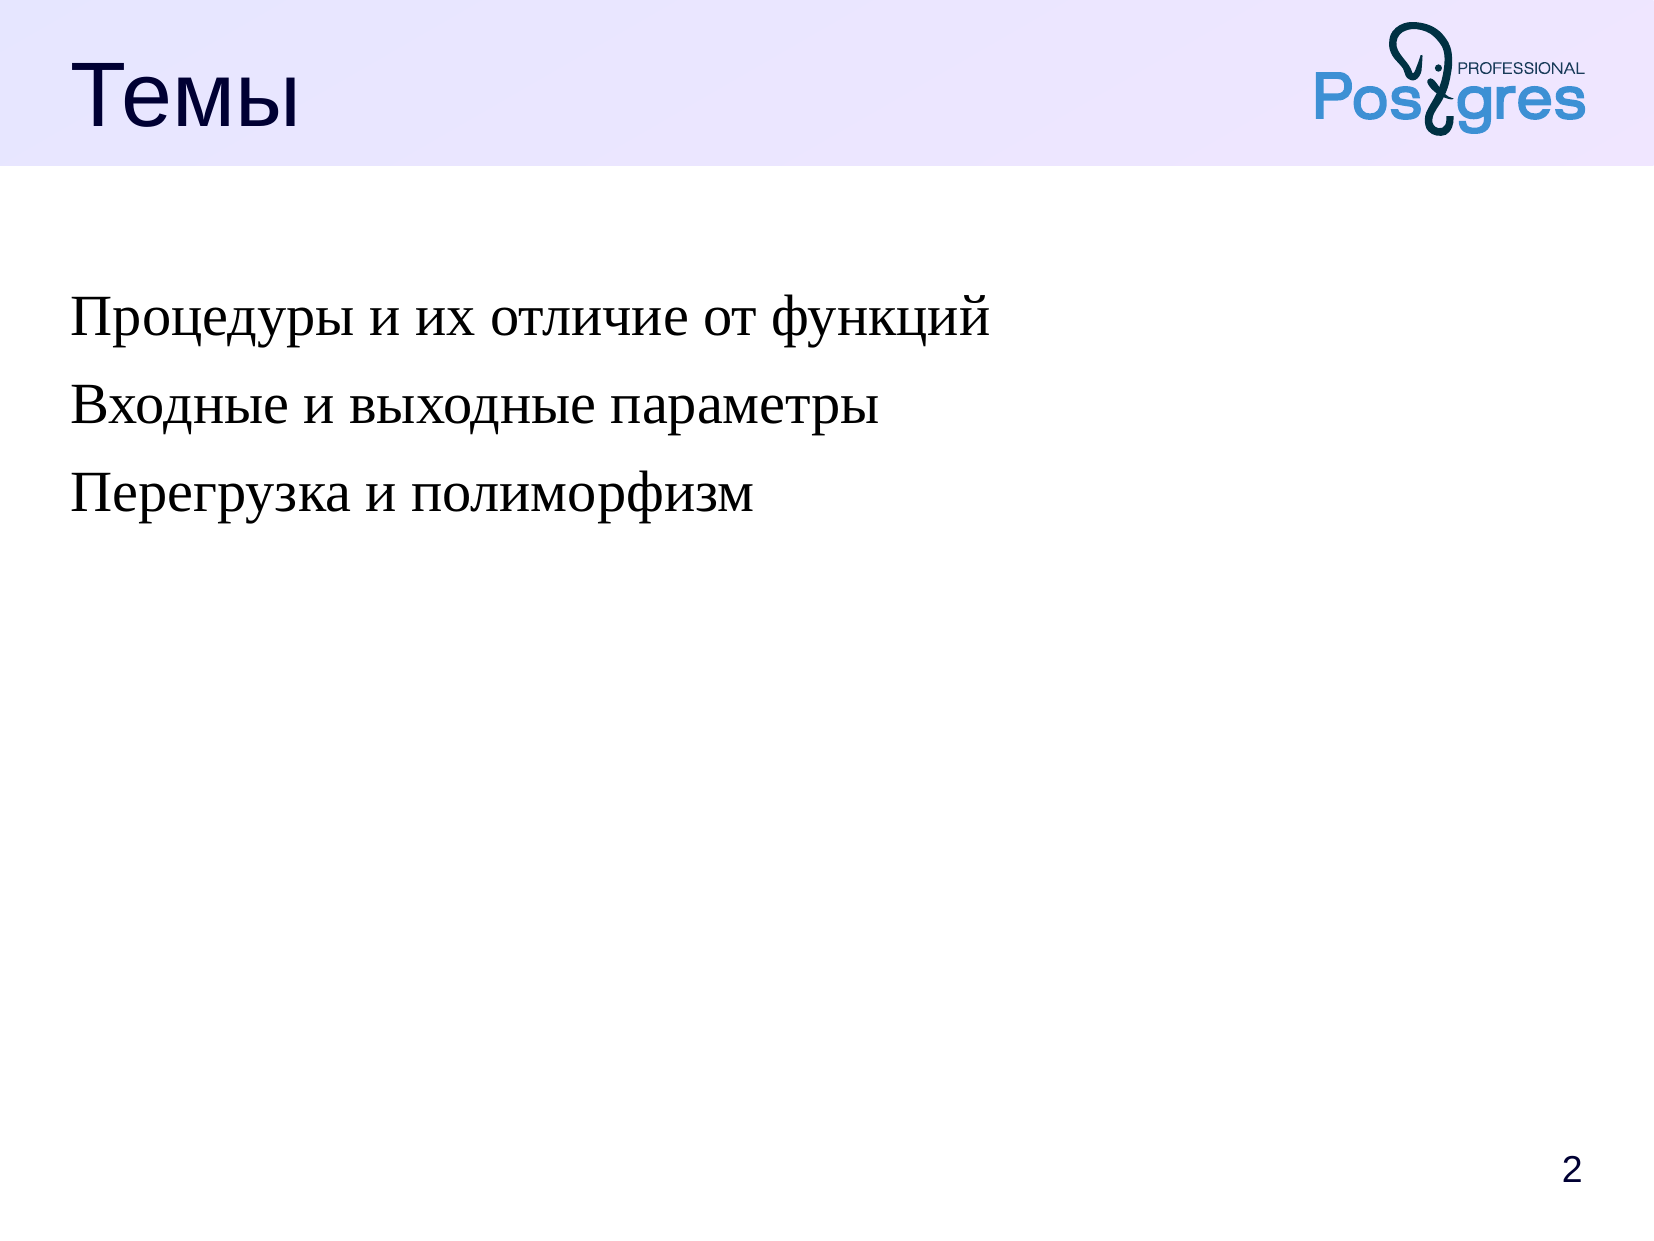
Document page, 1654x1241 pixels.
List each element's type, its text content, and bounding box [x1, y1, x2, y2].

list Процедуры и их отличие от функций Входные и выходные параметры Перегрузка и полиморфизм [70, 283, 1583, 1141]
title Темы [70, 43, 1241, 147]
